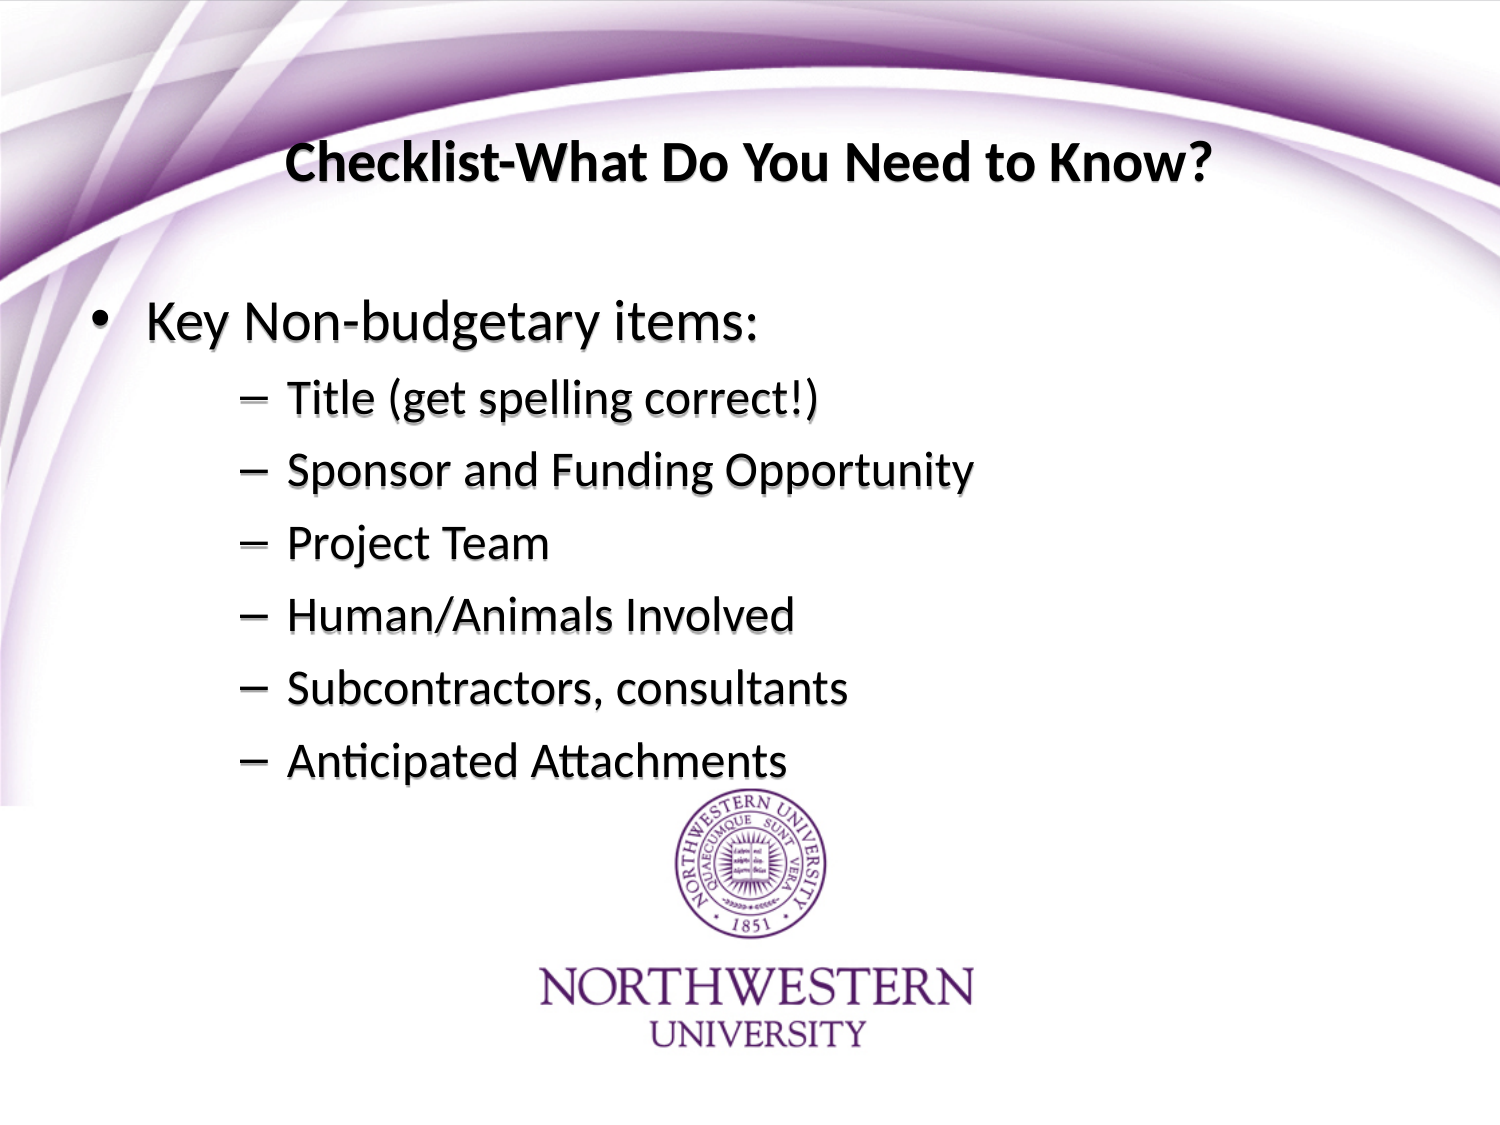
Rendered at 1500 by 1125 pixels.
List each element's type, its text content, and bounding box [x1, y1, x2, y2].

list Key Non-budgetary items: Title (get spelling correct!) Sponsor and Funding Opportunity Project Team Human/Animals Involved Subcontractors, consultants Anticipated Attachments [75, 274, 1426, 912]
title Checklist-What Do You Need to Know? [75, 101, 1426, 215]
